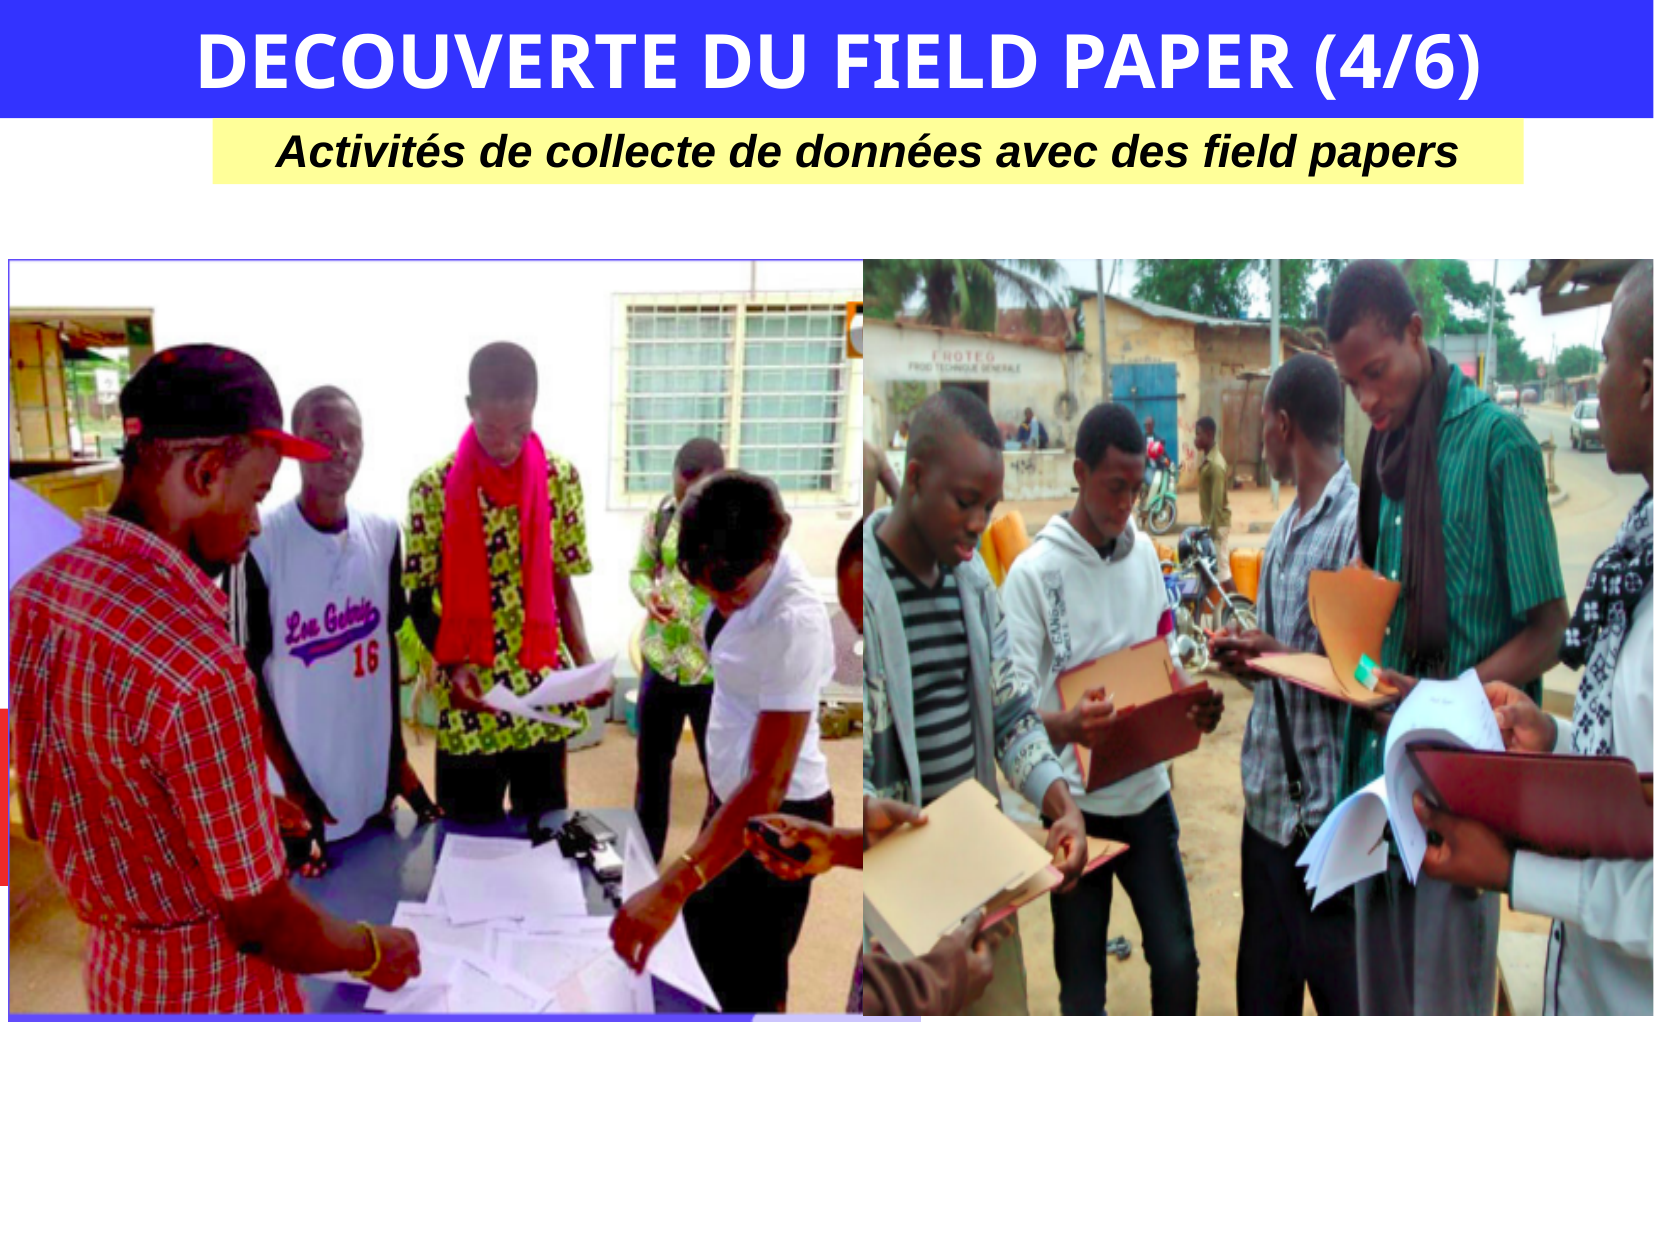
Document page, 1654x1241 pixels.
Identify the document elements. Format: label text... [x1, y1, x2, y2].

text_box Activités de collecte de données avec des field papers [212, 118, 1524, 185]
title DECOUVERTE DU FIELD PAPER (4/6) [0, 0, 1654, 119]
picture [8, 259, 1654, 1022]
